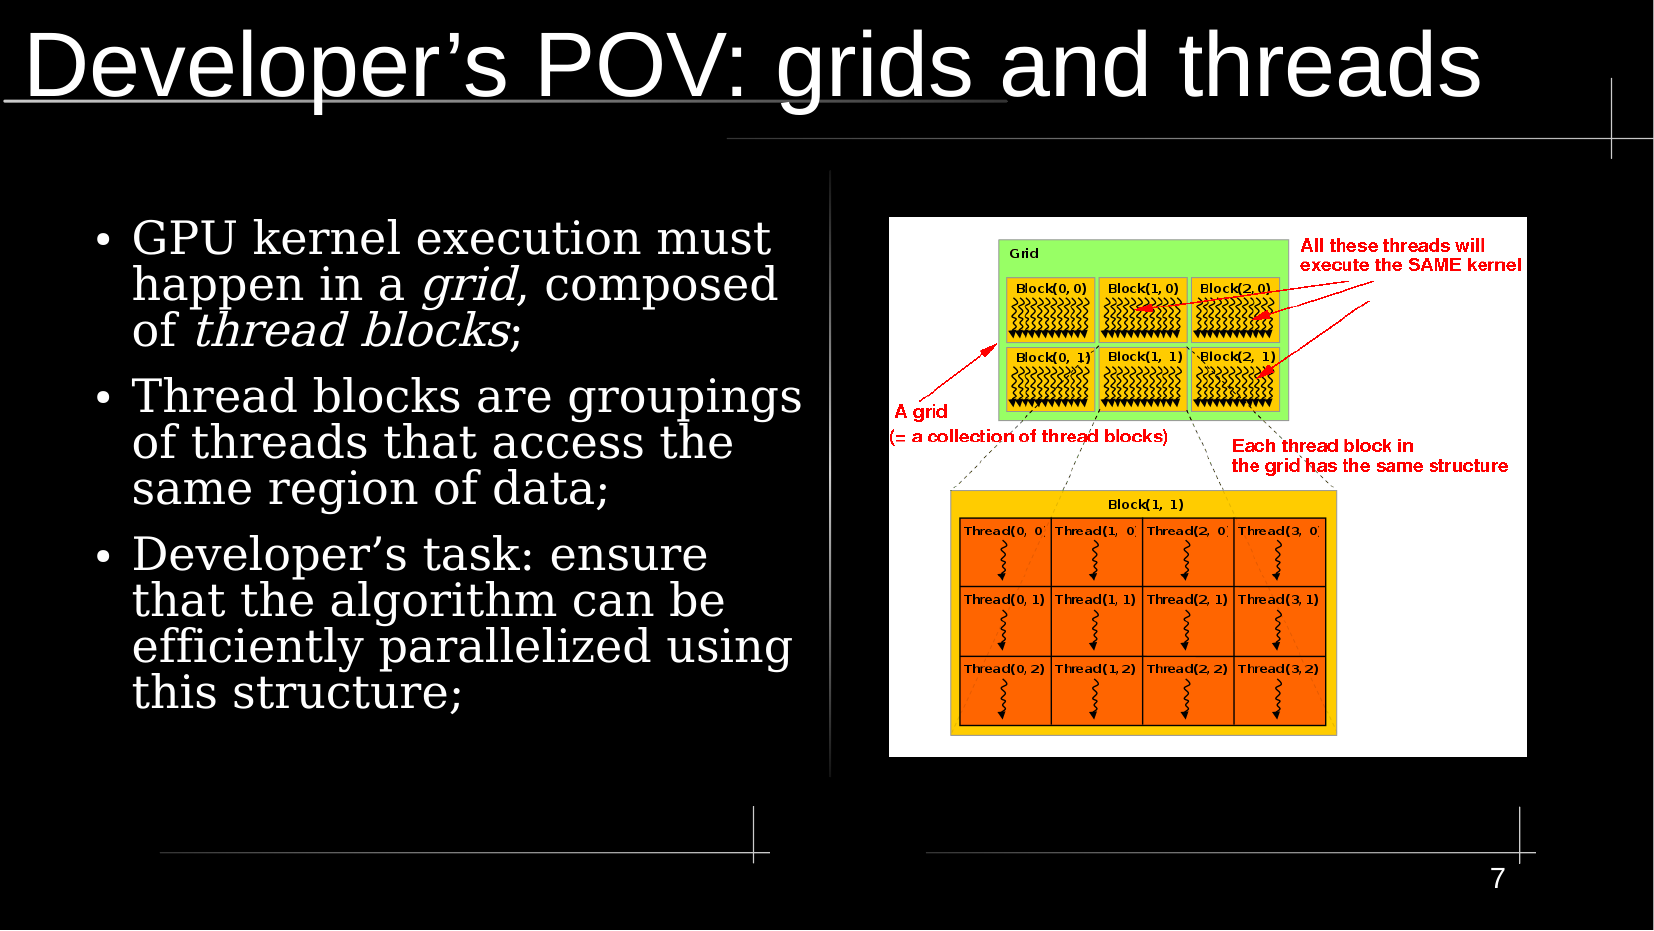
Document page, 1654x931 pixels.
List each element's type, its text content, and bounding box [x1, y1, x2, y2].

title Developer’s POV: grids and threads [23, 11, 1589, 119]
picture [889, 217, 1527, 758]
list GPU kernel execution must happen in a grid, composed of thread blocks; Thread blocks are groupings of threads that access the same region of data; Developer’s task: ensure that the algorithm can be efficiently parallelized using this structure; [82, 217, 809, 758]
